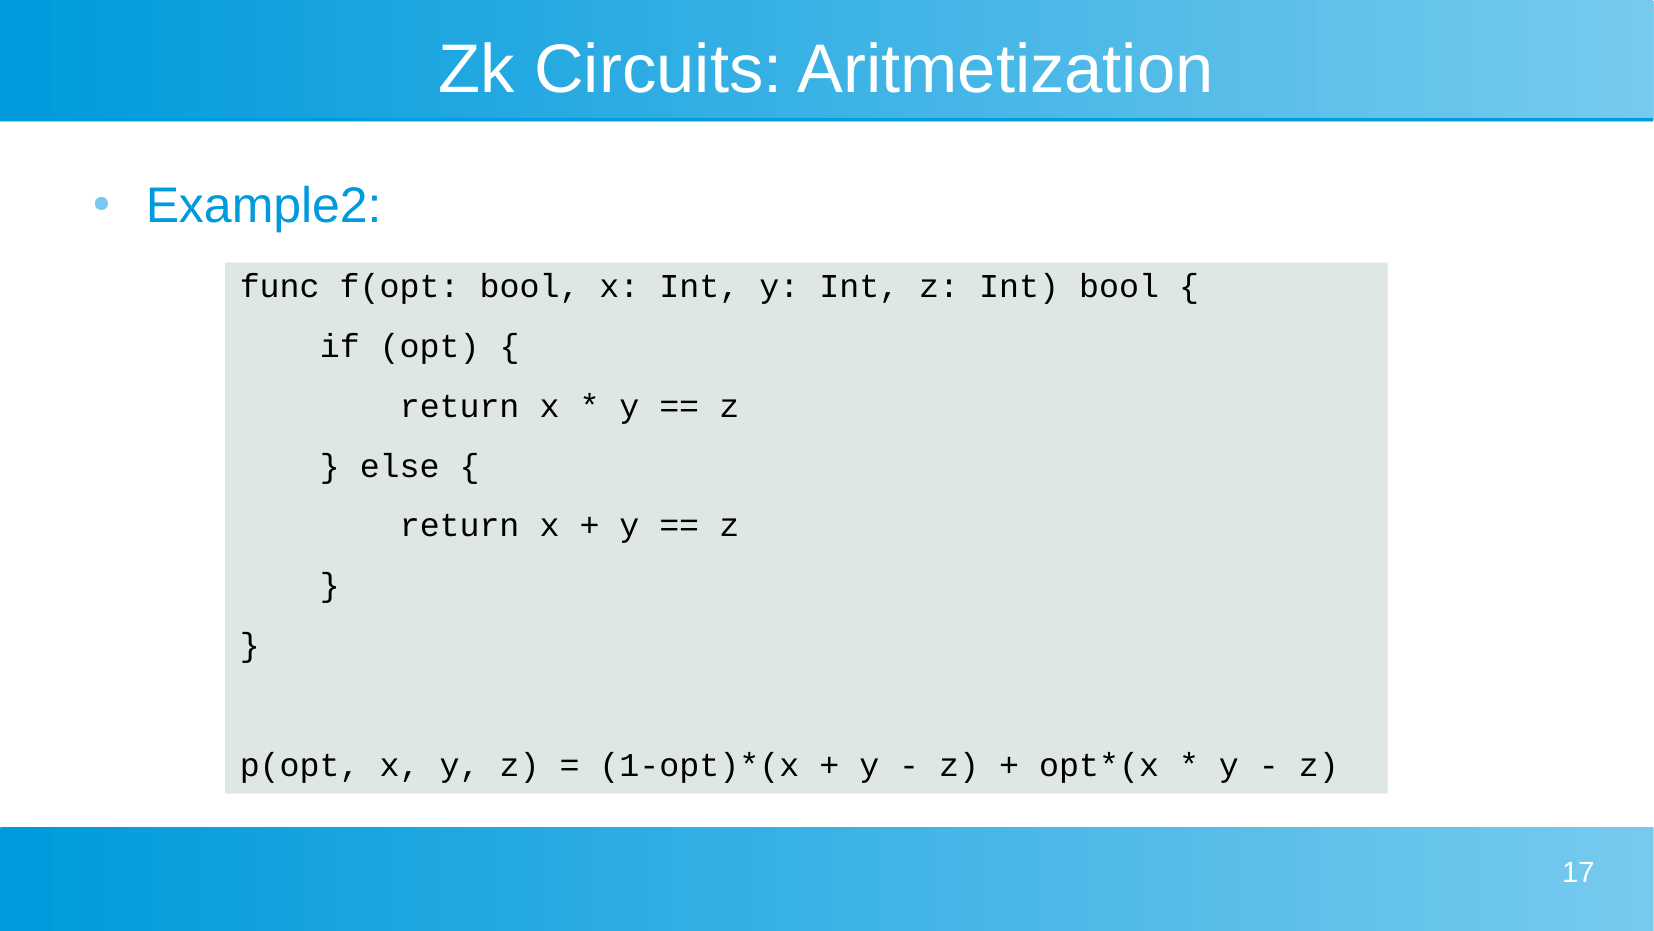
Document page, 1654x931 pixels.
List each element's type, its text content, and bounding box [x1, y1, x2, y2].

title Zk Circuits: Aritmetization [59, 29, 1595, 108]
text_box func f(opt: bool, x: Int, y: Int, z: Int) bool { if (opt) { return x * y == z } else { return x + y == z } } p(opt, x, y, z) = (1-opt)*(x + y - z) + opt*(x * y - z) [225, 262, 1388, 794]
list Example2: [75, 177, 1611, 768]
